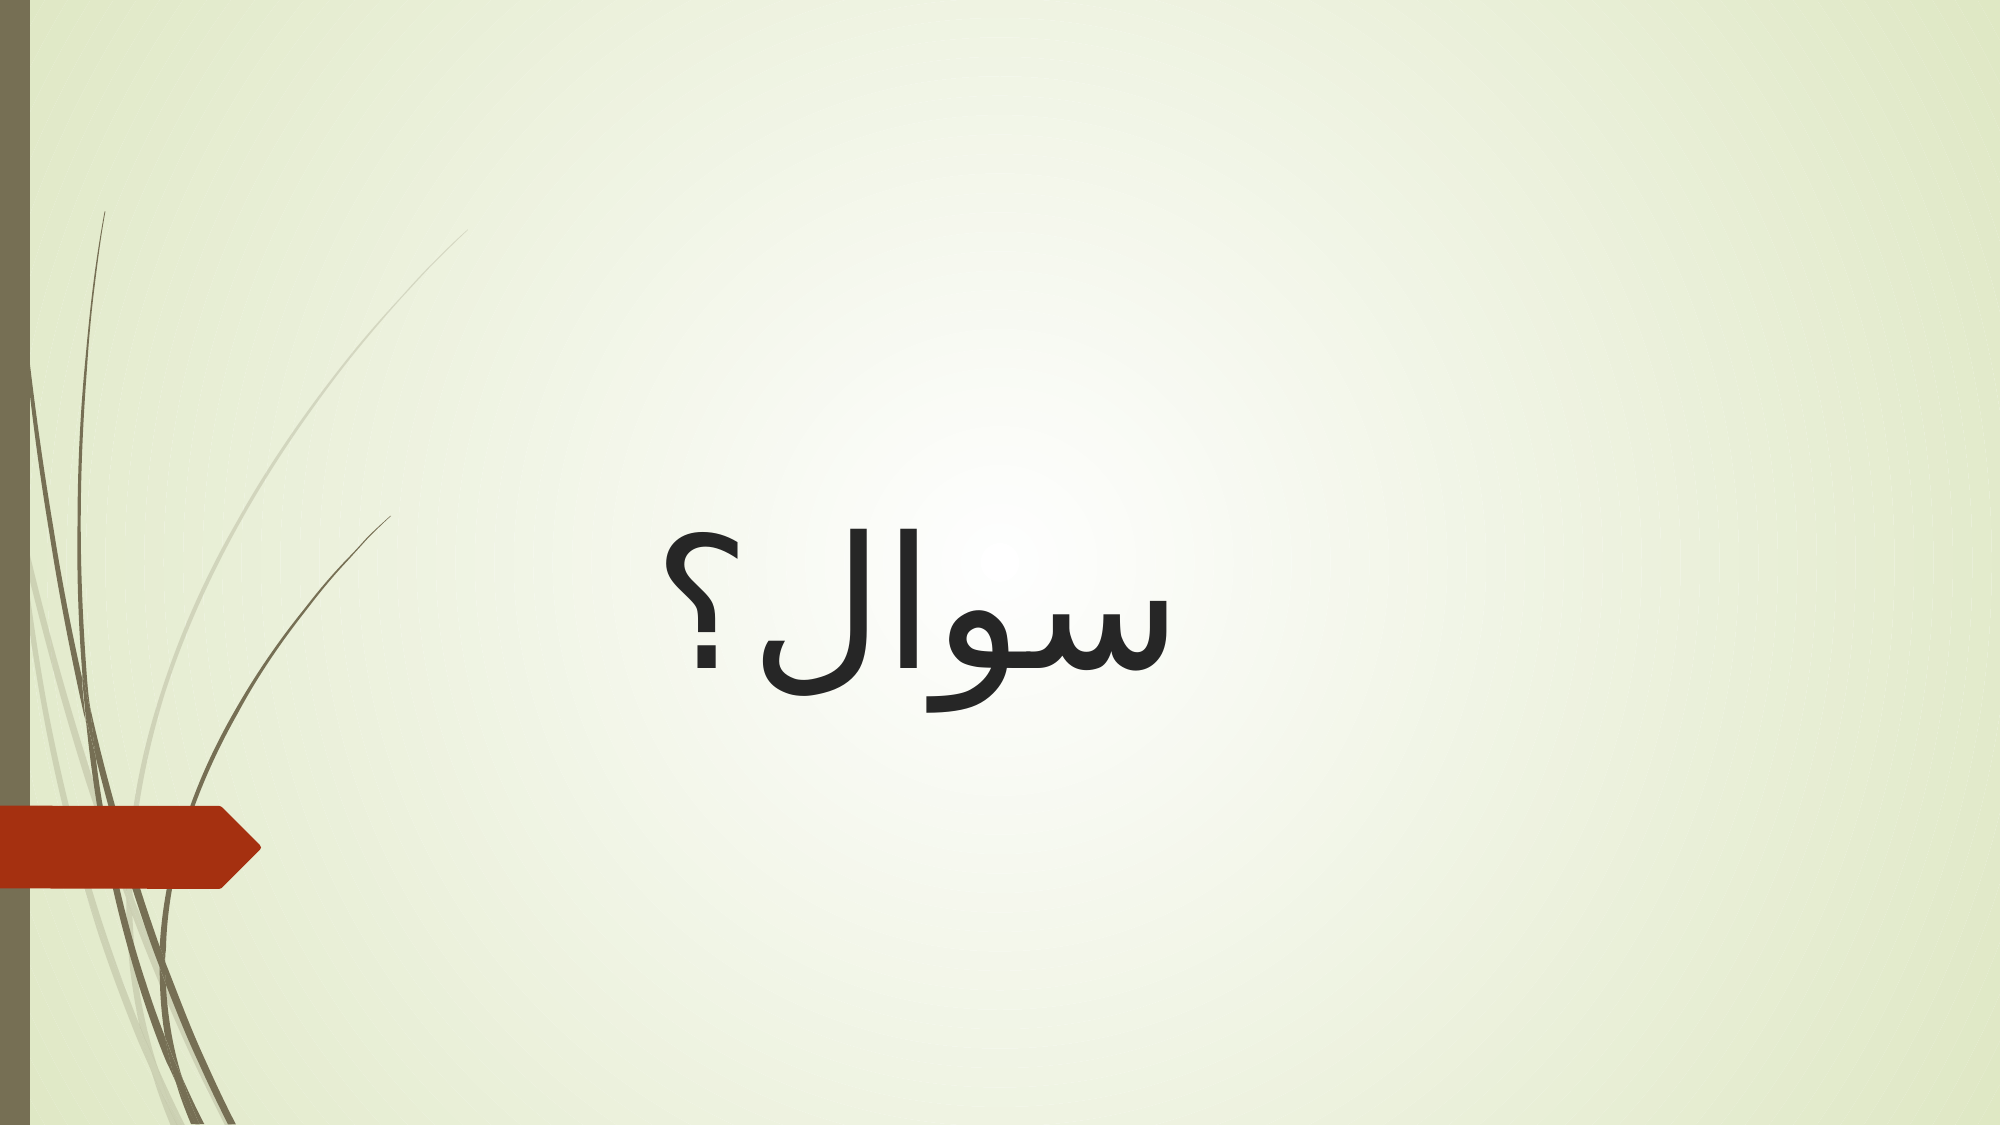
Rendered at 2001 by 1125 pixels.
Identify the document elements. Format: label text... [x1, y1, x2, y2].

title سوال؟ [187, 448, 1650, 743]
